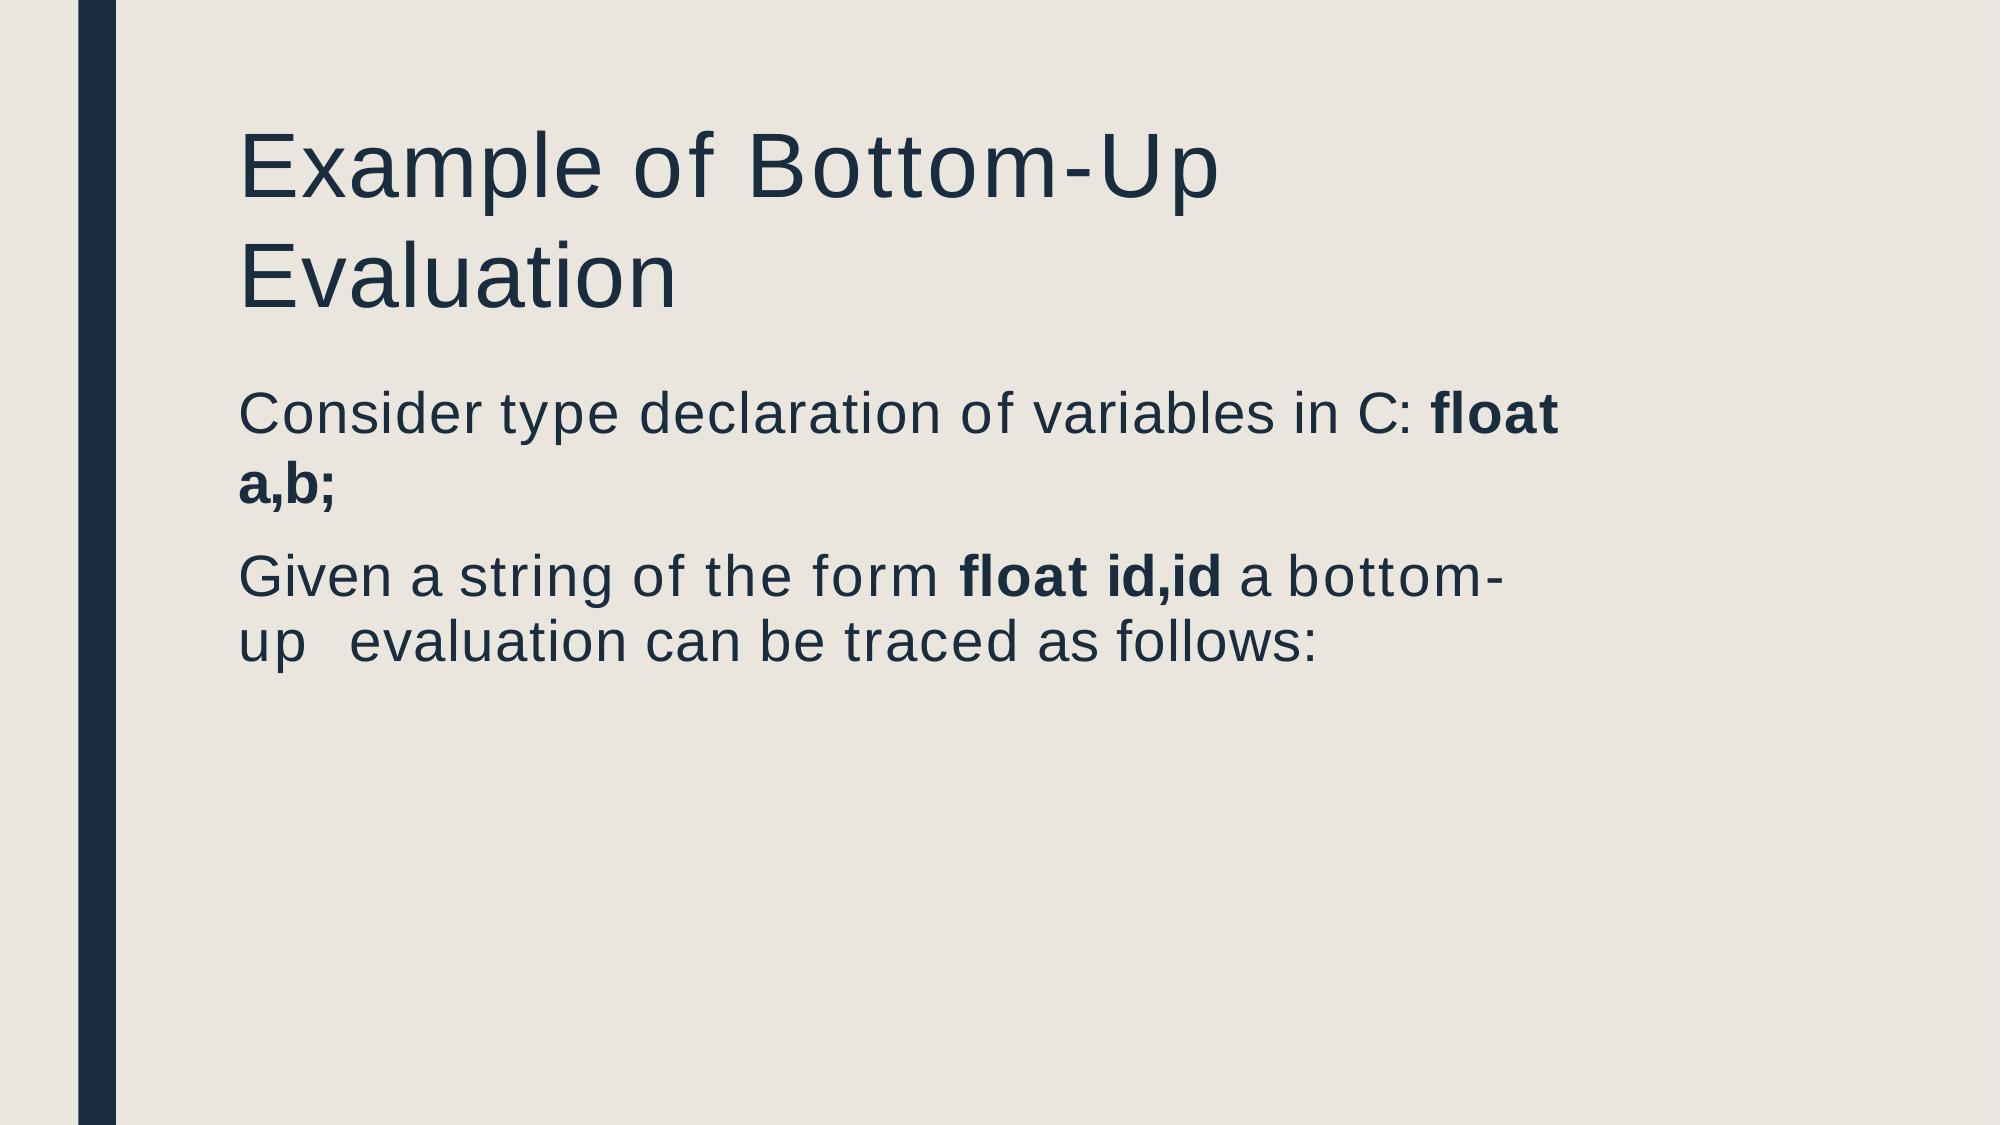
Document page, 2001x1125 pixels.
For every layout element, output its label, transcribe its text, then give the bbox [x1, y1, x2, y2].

title Example of Bottom-Up Evaluation [236, 103, 1677, 326]
text_box Consider type declaration of variables in C: ﬂoat a,b; Given a string of the form ﬂoat id,id a bottom-up evaluation can be traced as follows: [236, 352, 1644, 674]
